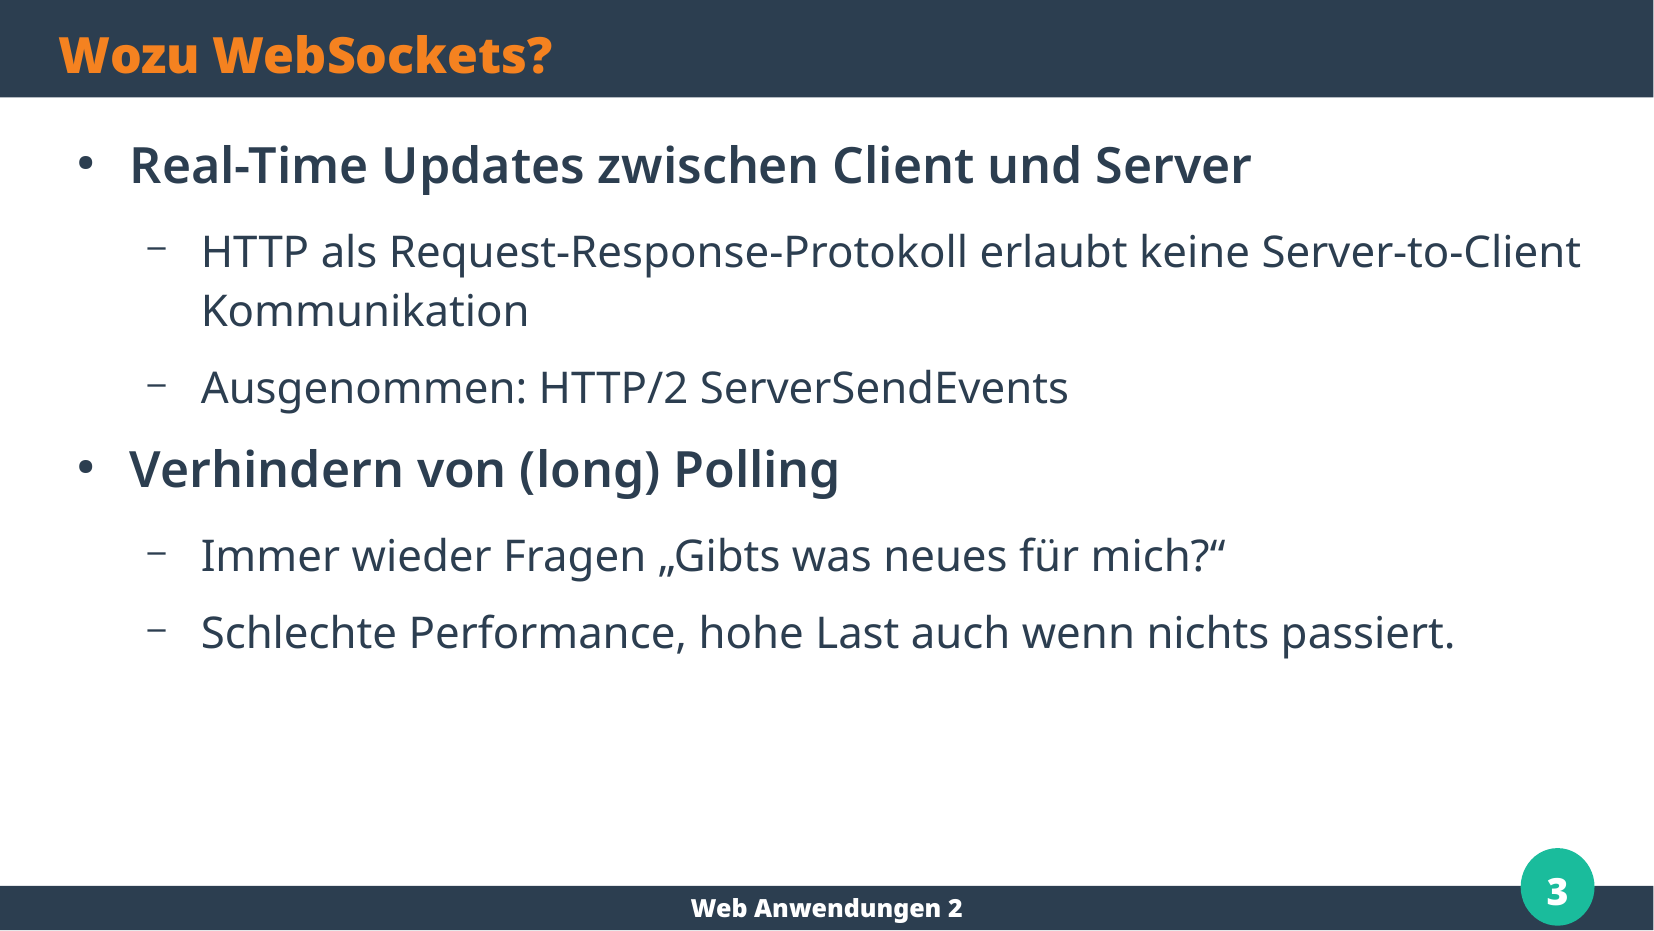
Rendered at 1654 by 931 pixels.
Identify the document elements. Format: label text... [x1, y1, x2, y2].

list Real-Time Updates zwischen Client und Server HTTP als Request-Response-Protokoll erlaubt keine Server-to-Client Kommunikation Ausgenommen: HTTP/2 ServerSendEvents Verhindern von (long) Polling Immer wieder Fragen „Gibts was neues für mich?“ Schlechte Performance, hohe Last auch wenn nichts passiert. [59, 129, 1595, 864]
title Wozu WebSockets? [59, 8, 1595, 89]
